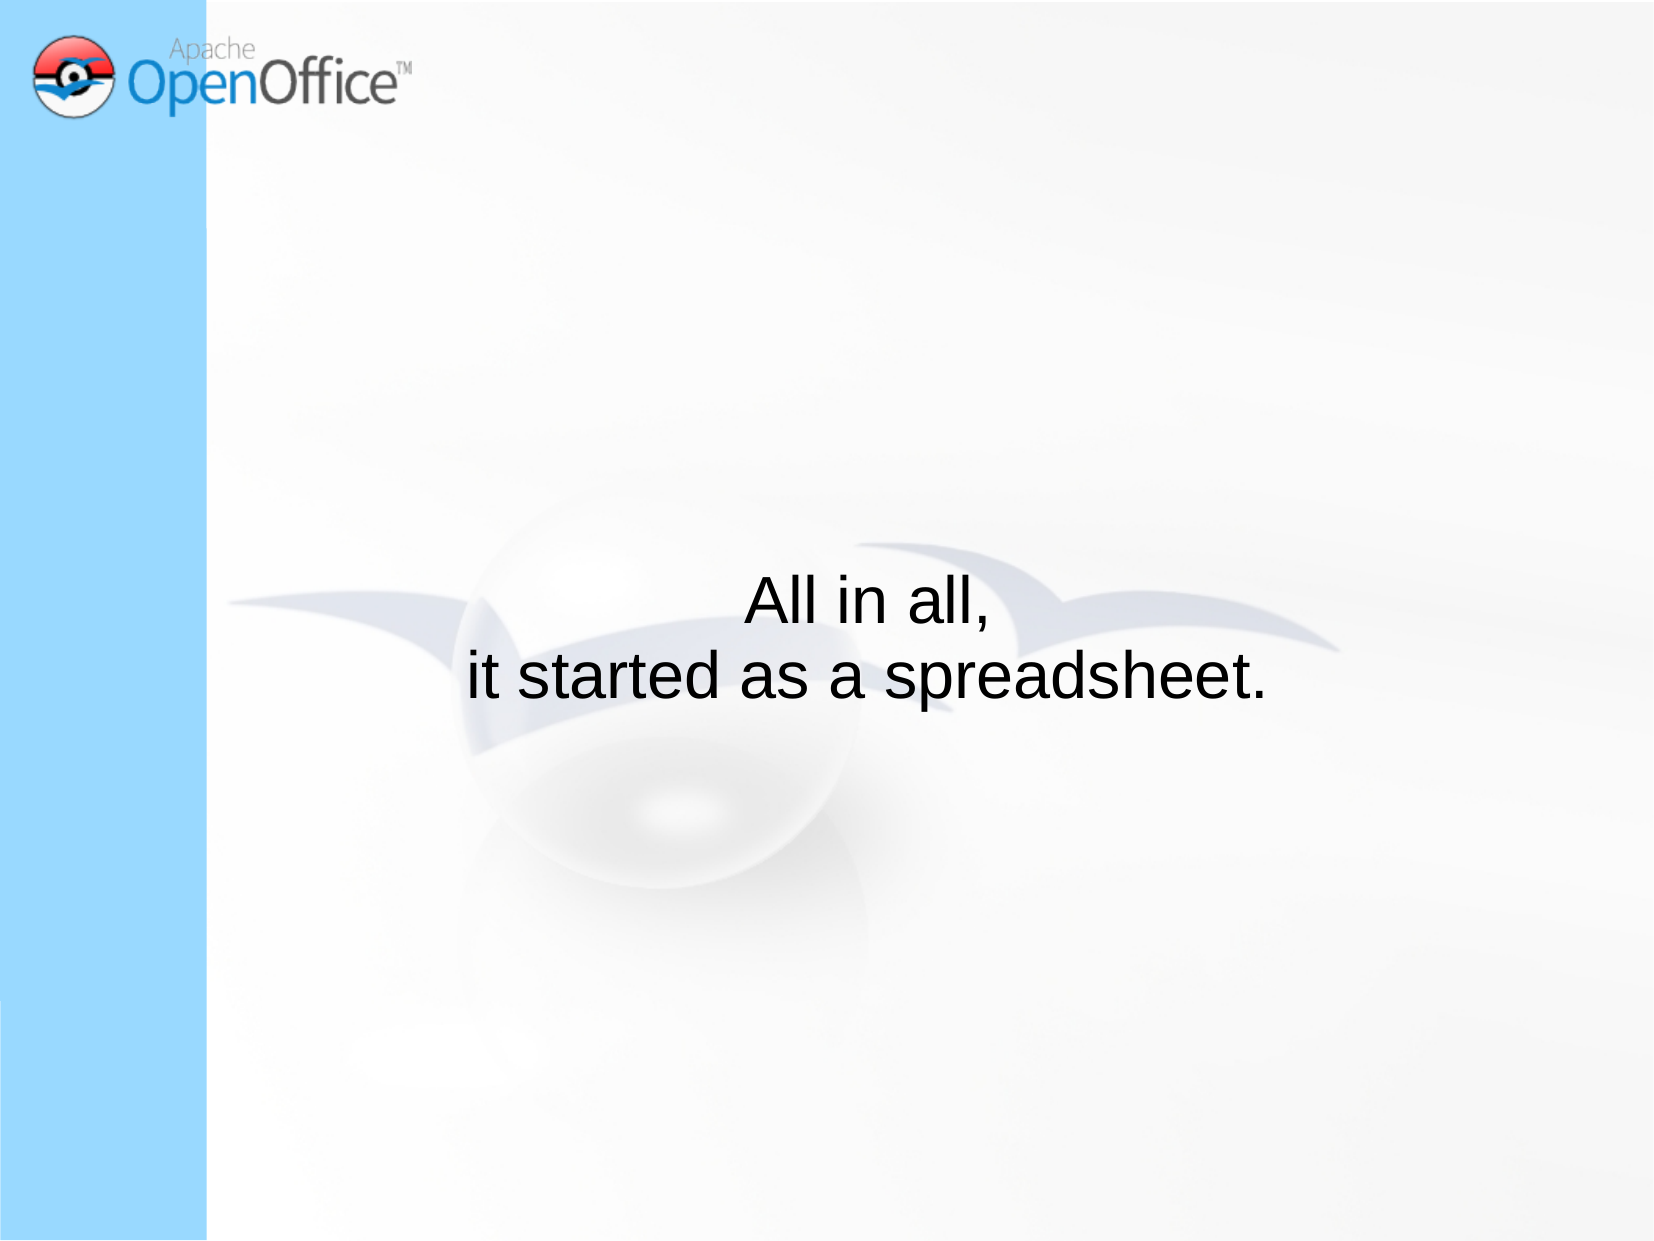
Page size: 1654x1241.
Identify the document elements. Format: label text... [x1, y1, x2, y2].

picture [31, 2, 1654, 1241]
subtitle All in all, it started as a spreadsheet. [165, 108, 1571, 1168]
